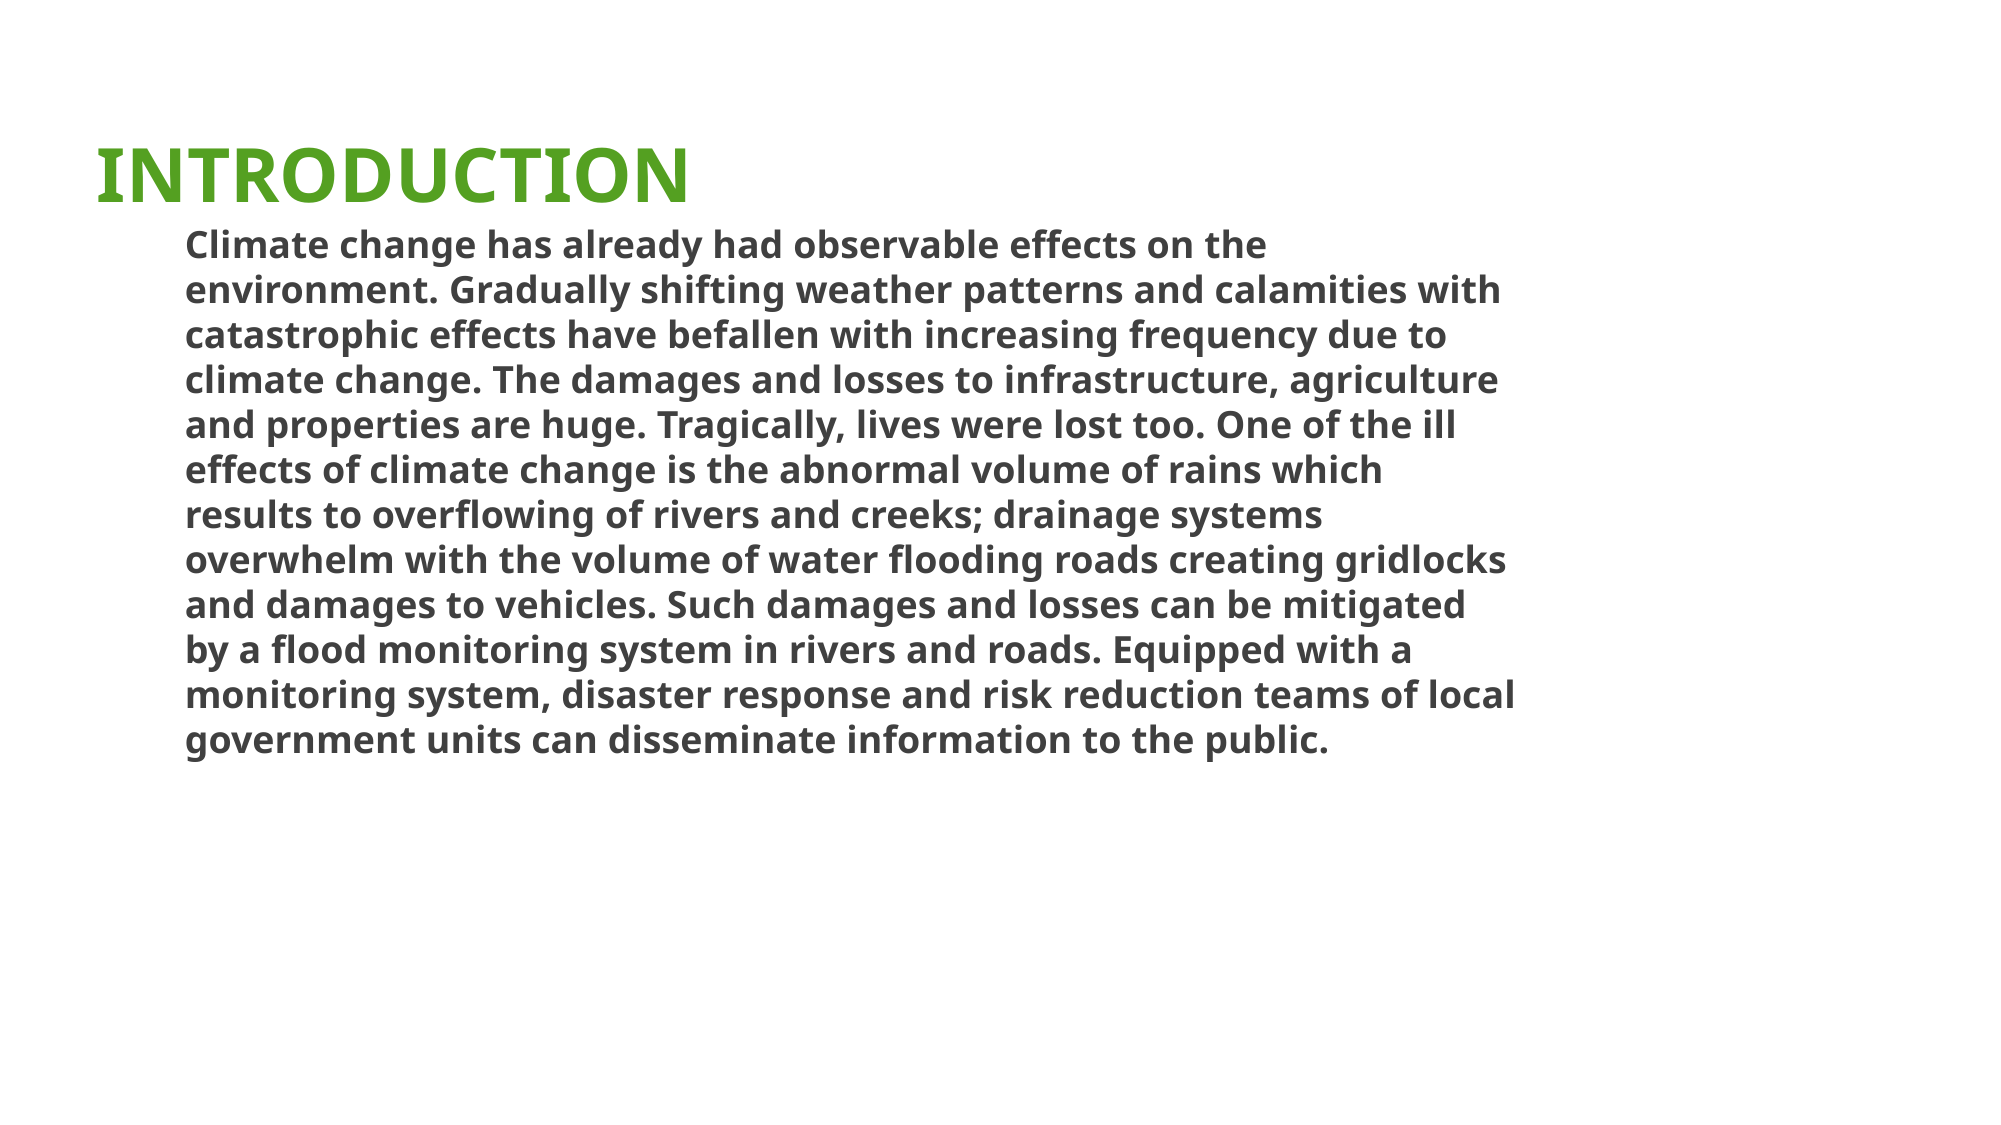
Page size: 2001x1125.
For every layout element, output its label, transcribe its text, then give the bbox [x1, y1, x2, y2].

list Climate change has already had observable effects on the environment. Gradually shifting weather patterns and calamities with catastrophic effects have befallen with increasing frequency due to climate change. The damages and losses to infrastructure, agriculture and properties are huge. Tragically, lives were lost too. One of the ill effects of climate change is the abnormal volume of rains which results to overflowing of rivers and creeks; drainage systems overwhelm with the volume of water flooding roads creating gridlocks and damages to vehicles. Such damages and losses can be mitigated by a flood monitoring system in rivers and roads. Equipped with a monitoring system, disaster response and risk reduction teams of local government units can disseminate information to the public. [169, 213, 1534, 1125]
title INTRODUCTION [81, 119, 1070, 272]
